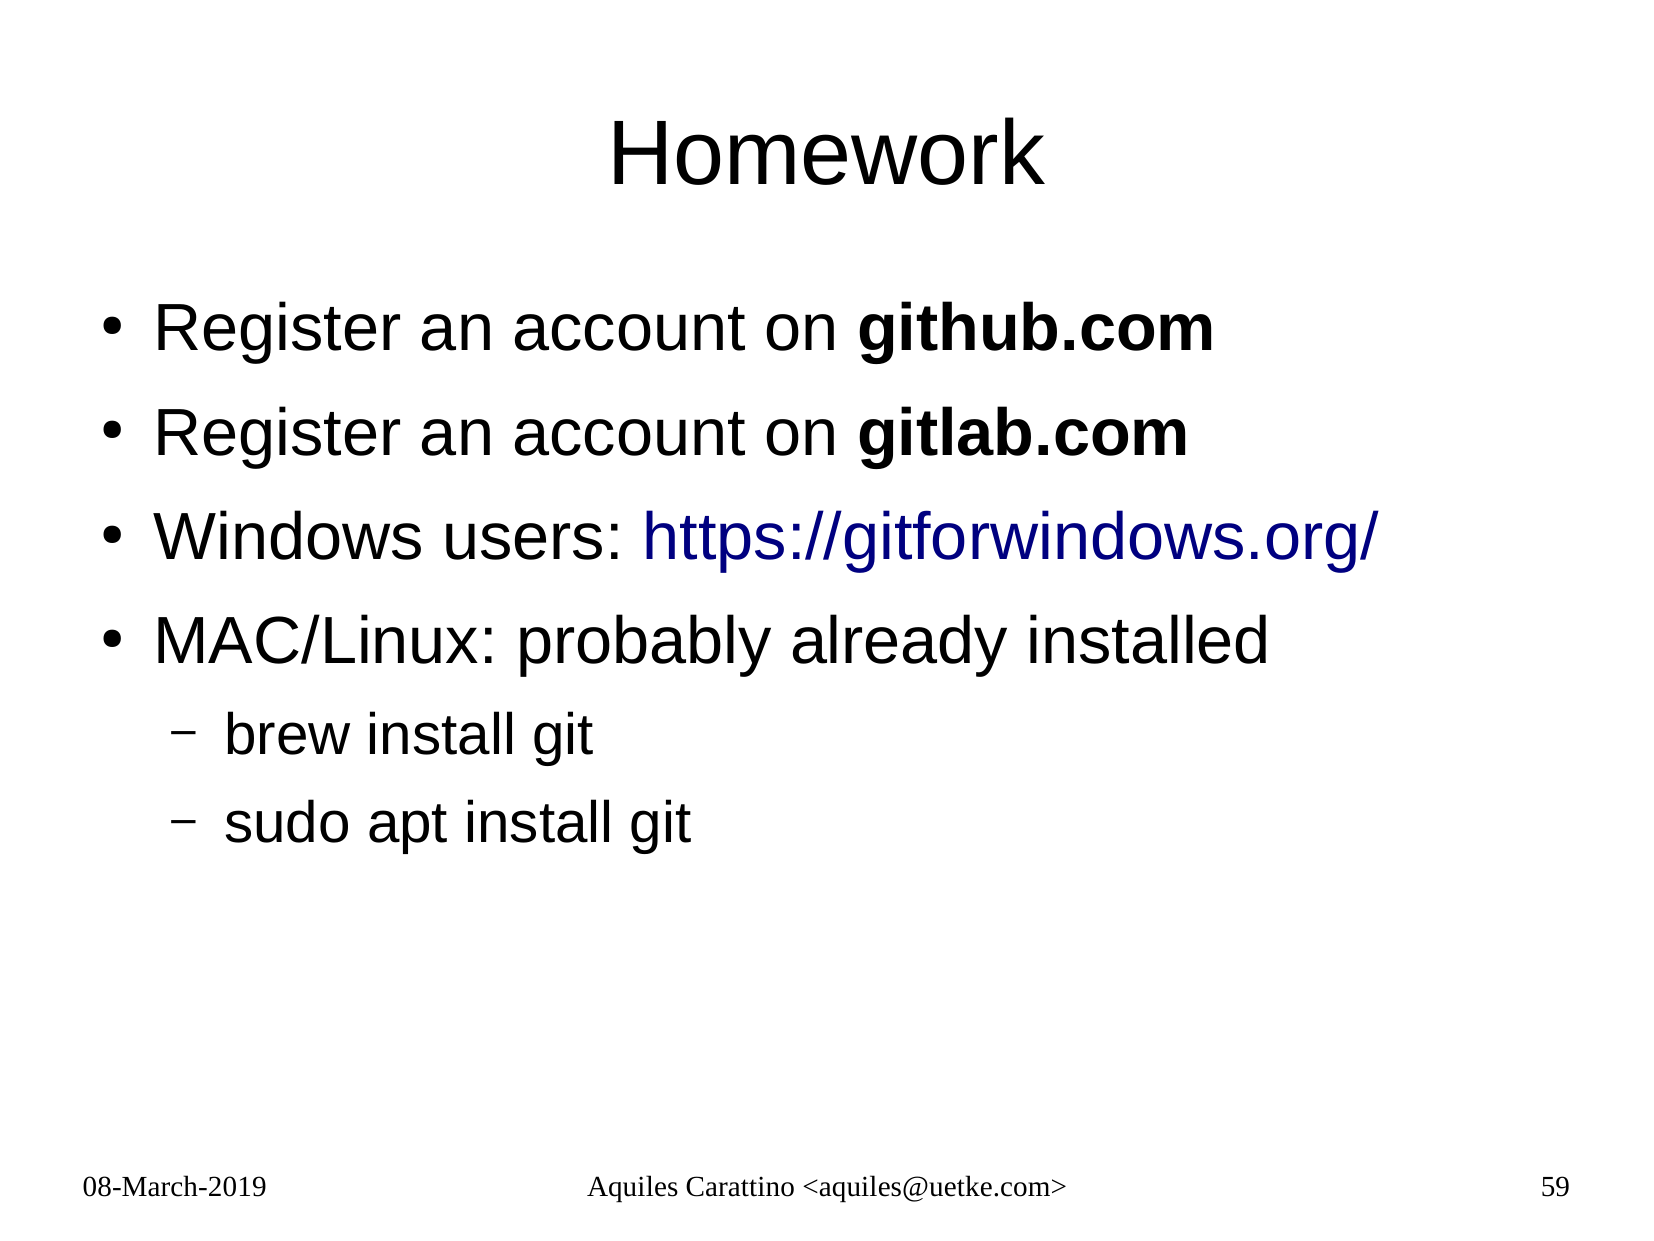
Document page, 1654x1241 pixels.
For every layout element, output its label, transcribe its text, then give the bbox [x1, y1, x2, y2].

list Register an account on github.com Register an account on gitlab.com Windows users: https://gitforwindows.org/ MAC/Linux: probably already installed brew install git sudo apt install git [82, 290, 1571, 1010]
title Homework [82, 49, 1571, 257]
